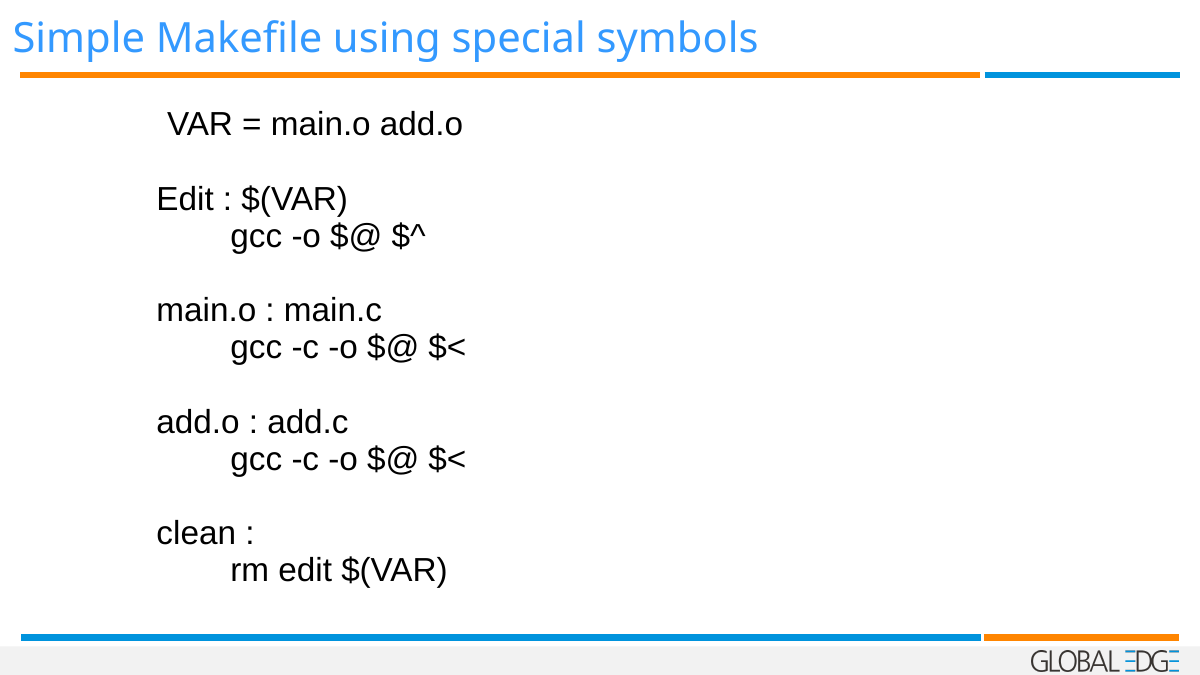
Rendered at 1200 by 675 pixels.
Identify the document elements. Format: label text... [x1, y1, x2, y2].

picture [1031, 650, 1179, 672]
text_box VAR = main.o add.o Edit : $(VAR) gcc -o $@ $^ main.o : main.c gcc -c -o $@ $< add.o : add.c gcc -c -o $@ $< clean : rm edit $(VAR) [141, 94, 875, 667]
title Simple Makefile using special symbols [12, 9, 1088, 63]
